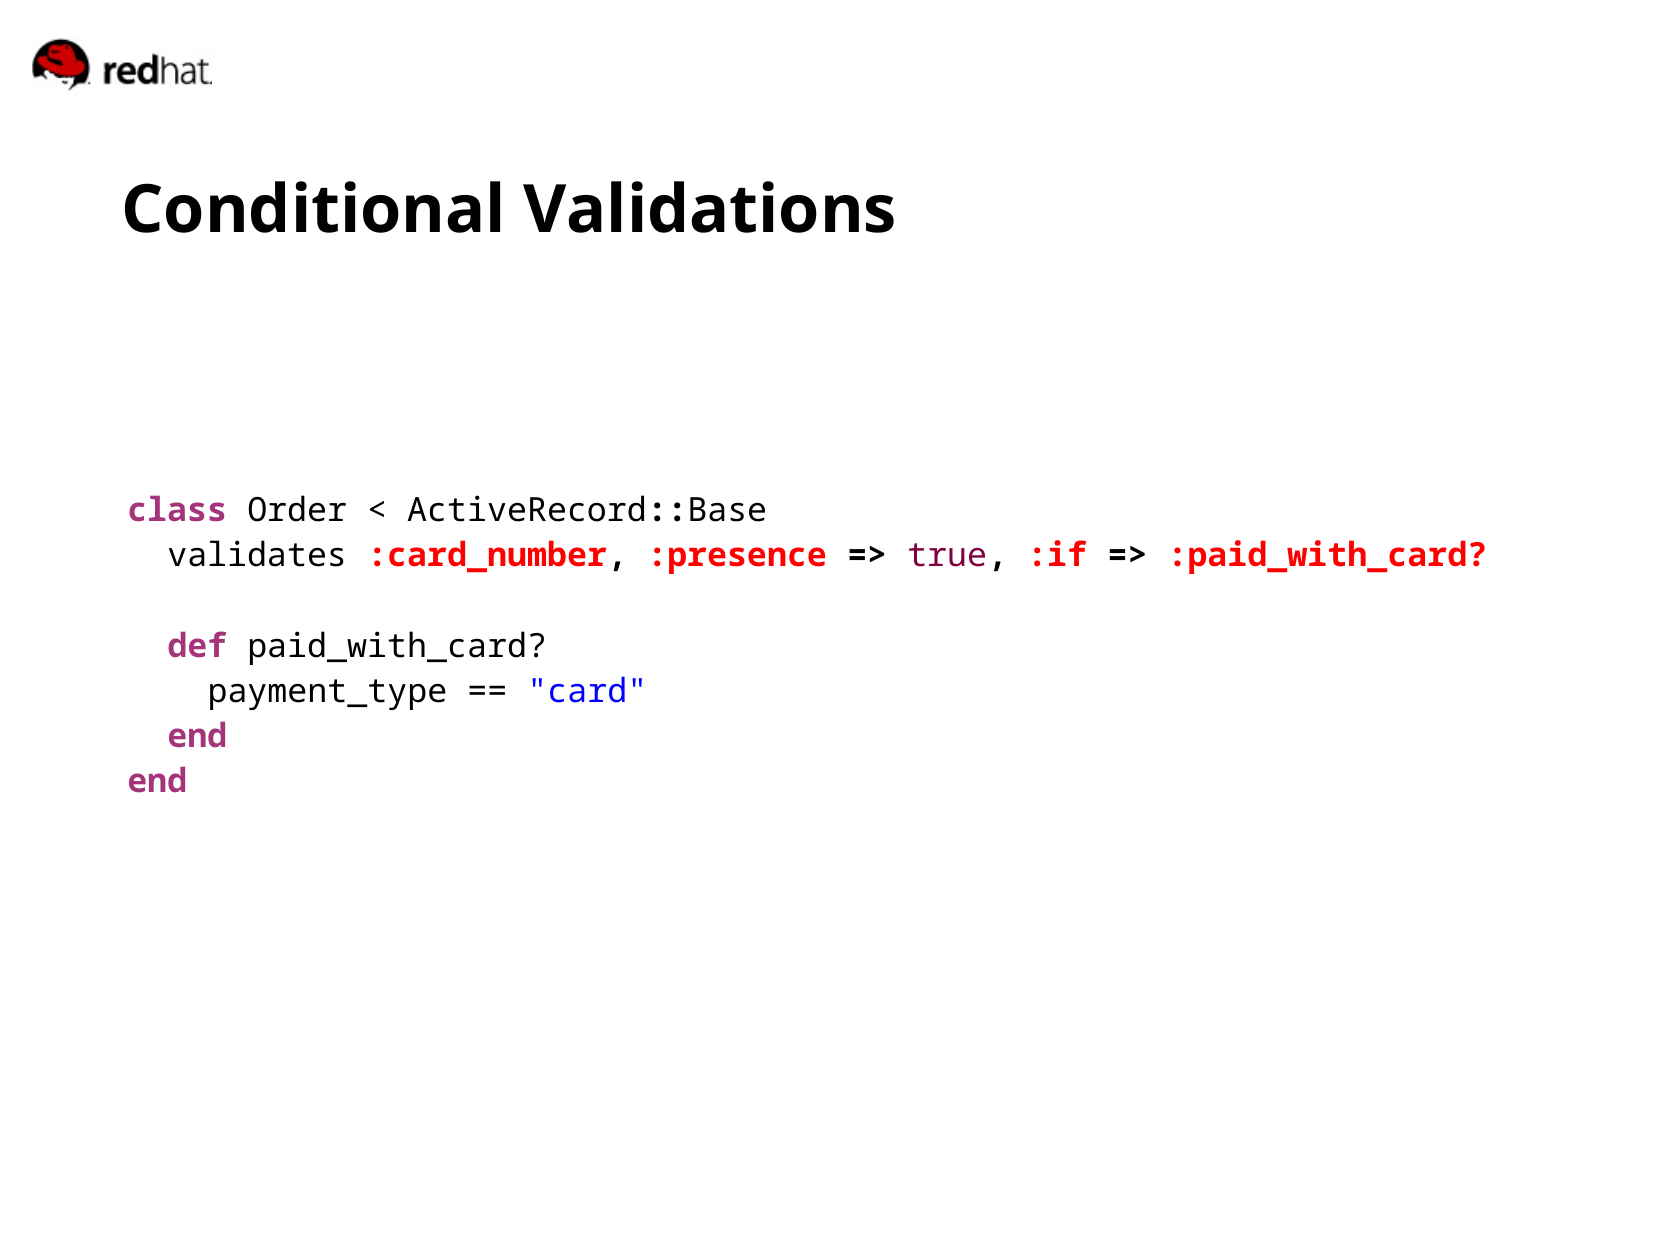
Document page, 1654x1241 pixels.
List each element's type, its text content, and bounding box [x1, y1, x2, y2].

picture [31, 37, 212, 98]
title Conditional Validations [121, 102, 1534, 310]
text_box class Order < ActiveRecord::Base validates :card_number, :presence => true, :if => :paid_with_card? def paid_with_card? payment_type == "card" end end [127, 486, 1612, 756]
